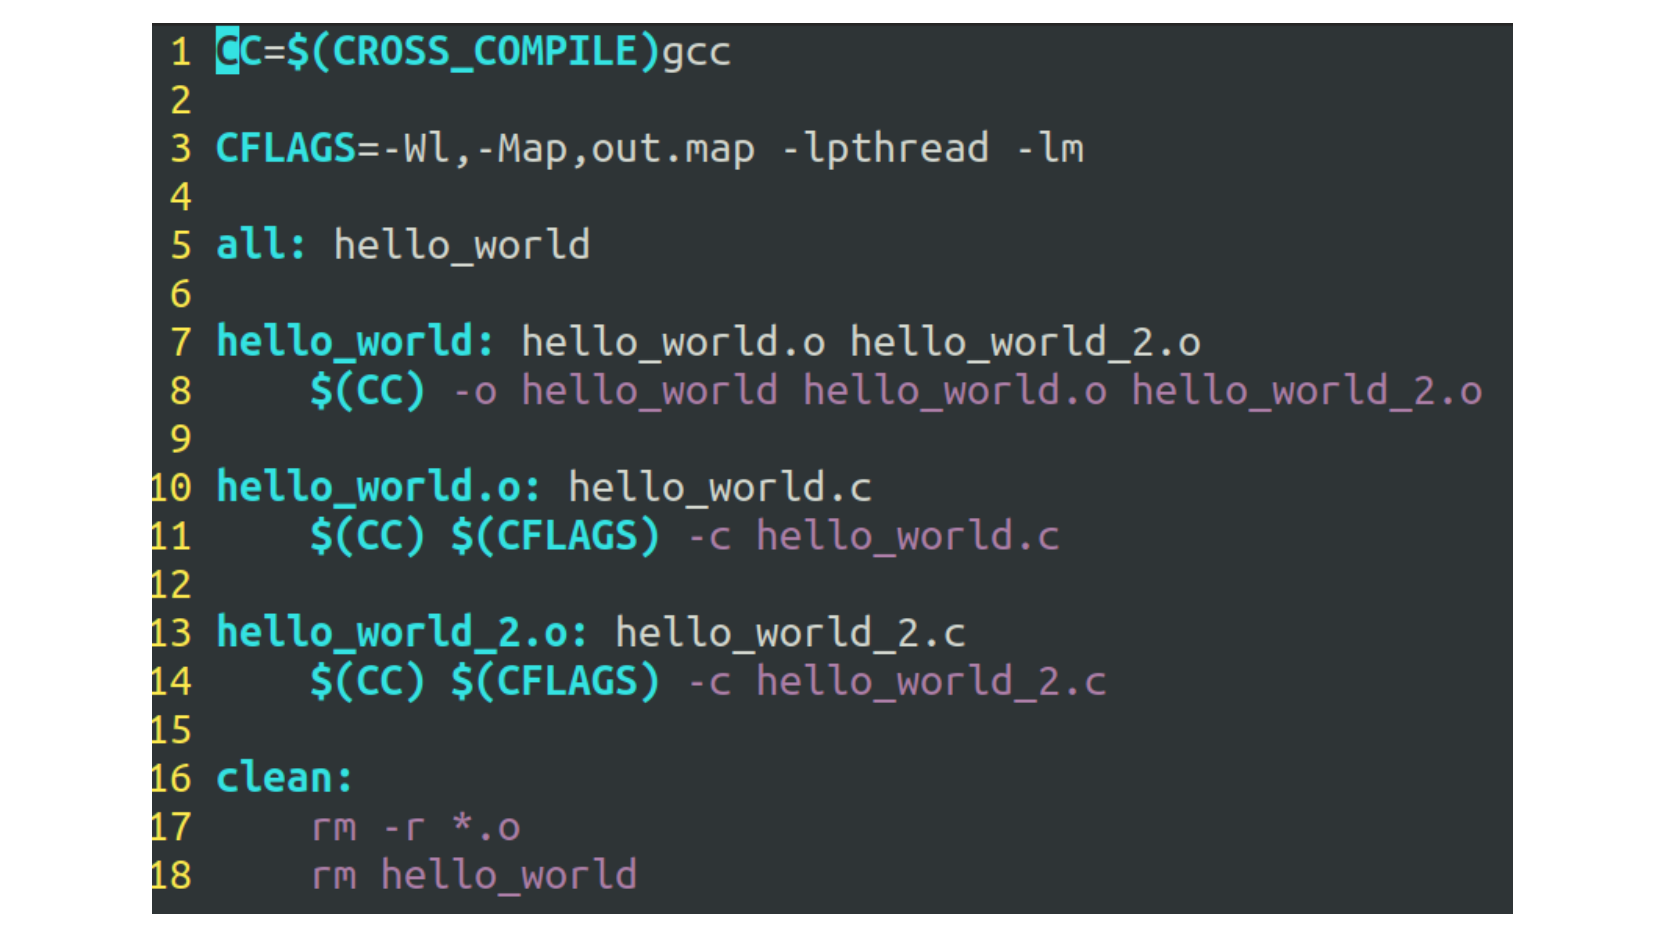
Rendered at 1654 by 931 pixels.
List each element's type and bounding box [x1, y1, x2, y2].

picture [152, 23, 1513, 915]
